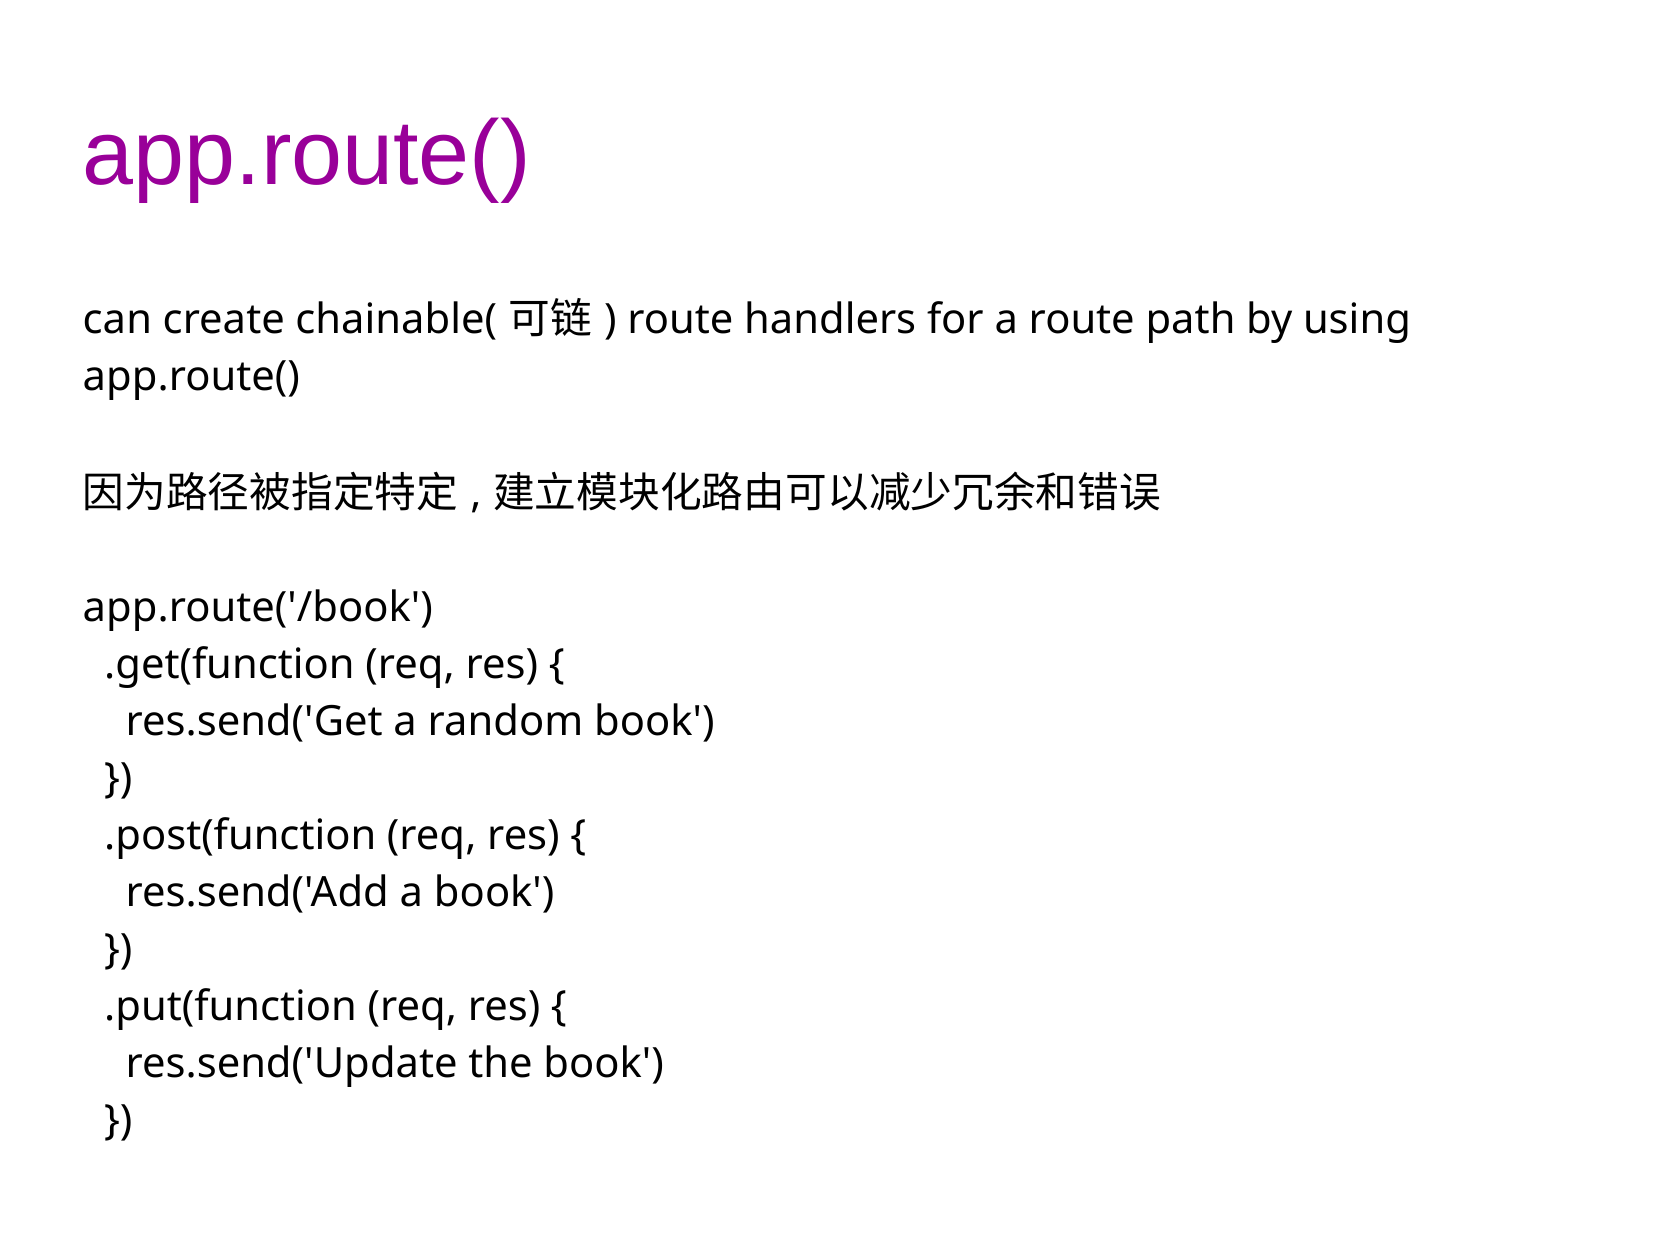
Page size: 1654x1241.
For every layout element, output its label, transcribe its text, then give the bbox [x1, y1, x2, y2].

text_box can create chainable(可链) route handlers for a route path by using app.route() 因为路径被指定特定,建立模块化路由可以减少冗余和错误 app.route('/book') .get(function (req, res) { res.send('Get a random book') }) .post(function (req, res) { res.send('Add a book') }) .put(function (req, res) { res.send('Update the book') }) [82, 246, 1571, 1186]
title app.route() [82, 49, 1571, 246]
